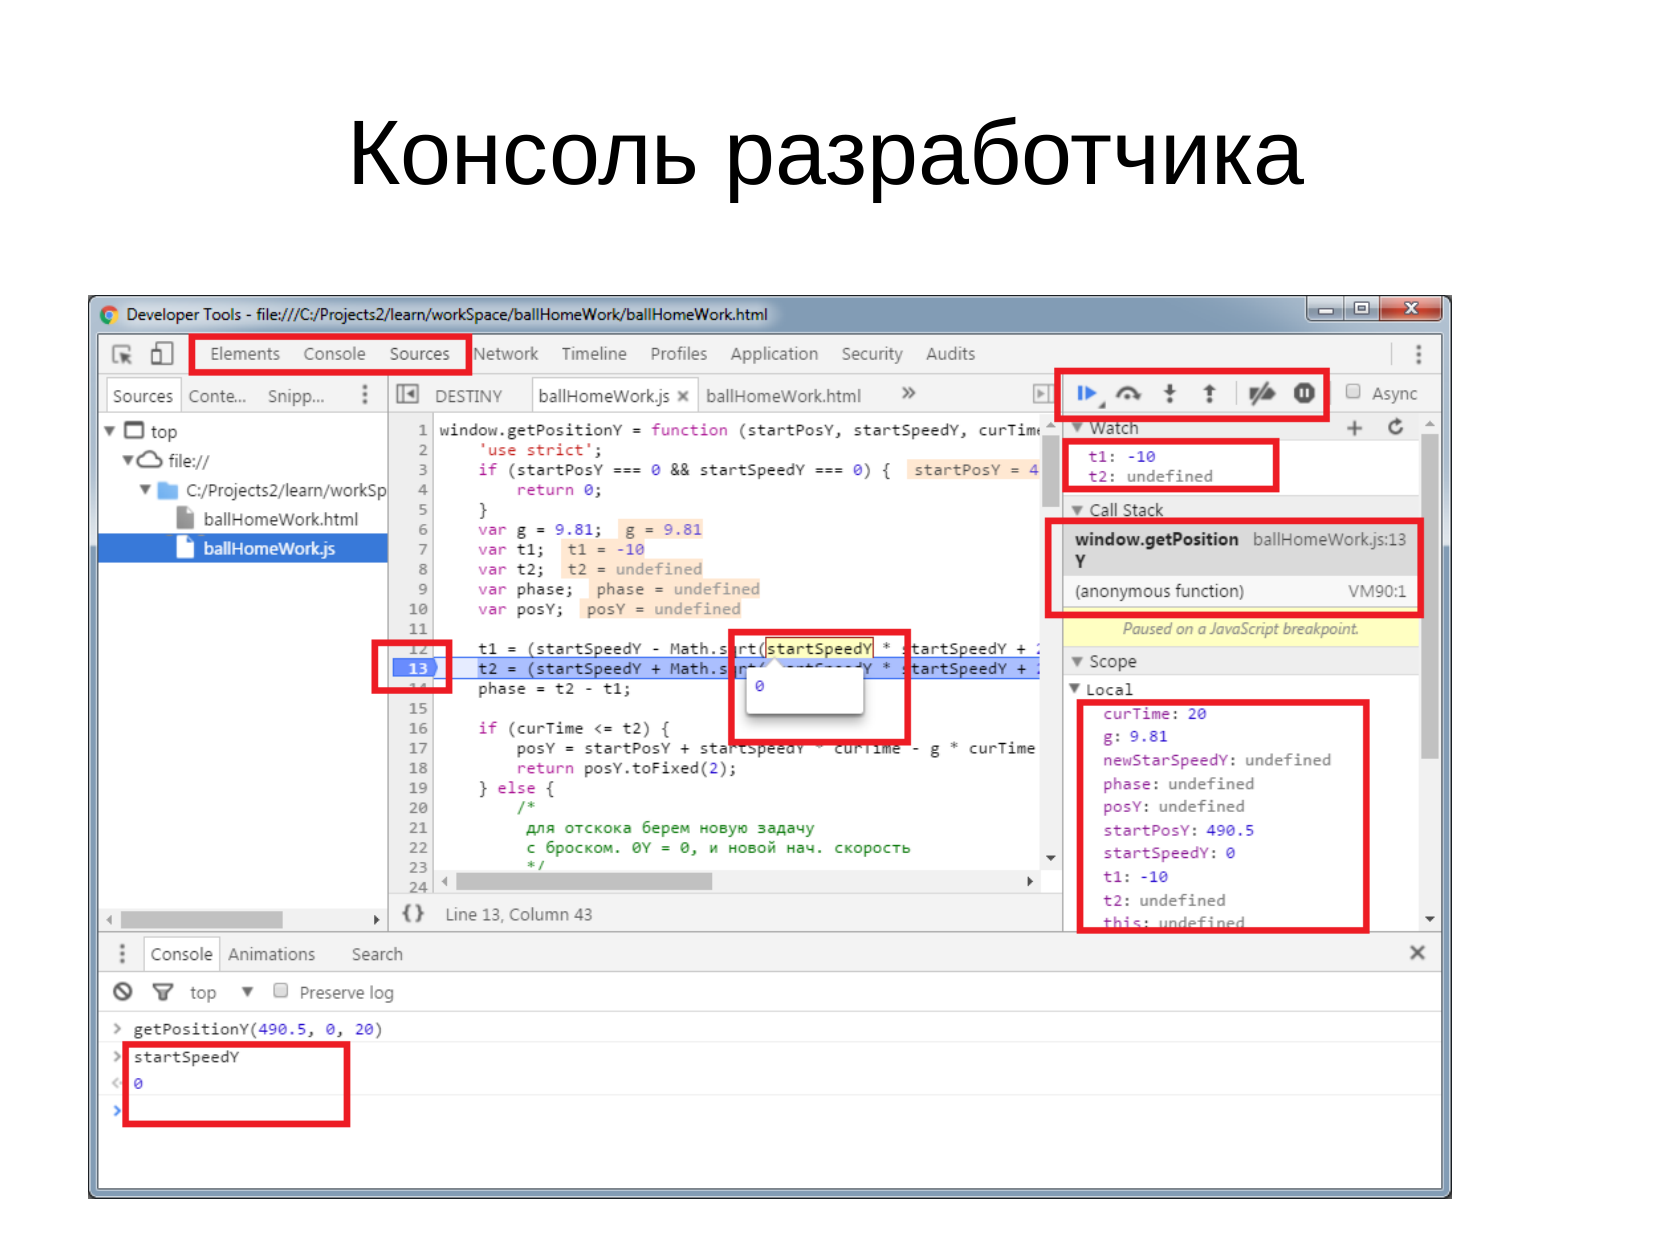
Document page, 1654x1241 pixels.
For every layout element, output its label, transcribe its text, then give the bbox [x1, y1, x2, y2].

picture [88, 295, 1452, 1199]
title Консоль разработчика [82, 49, 1571, 257]
